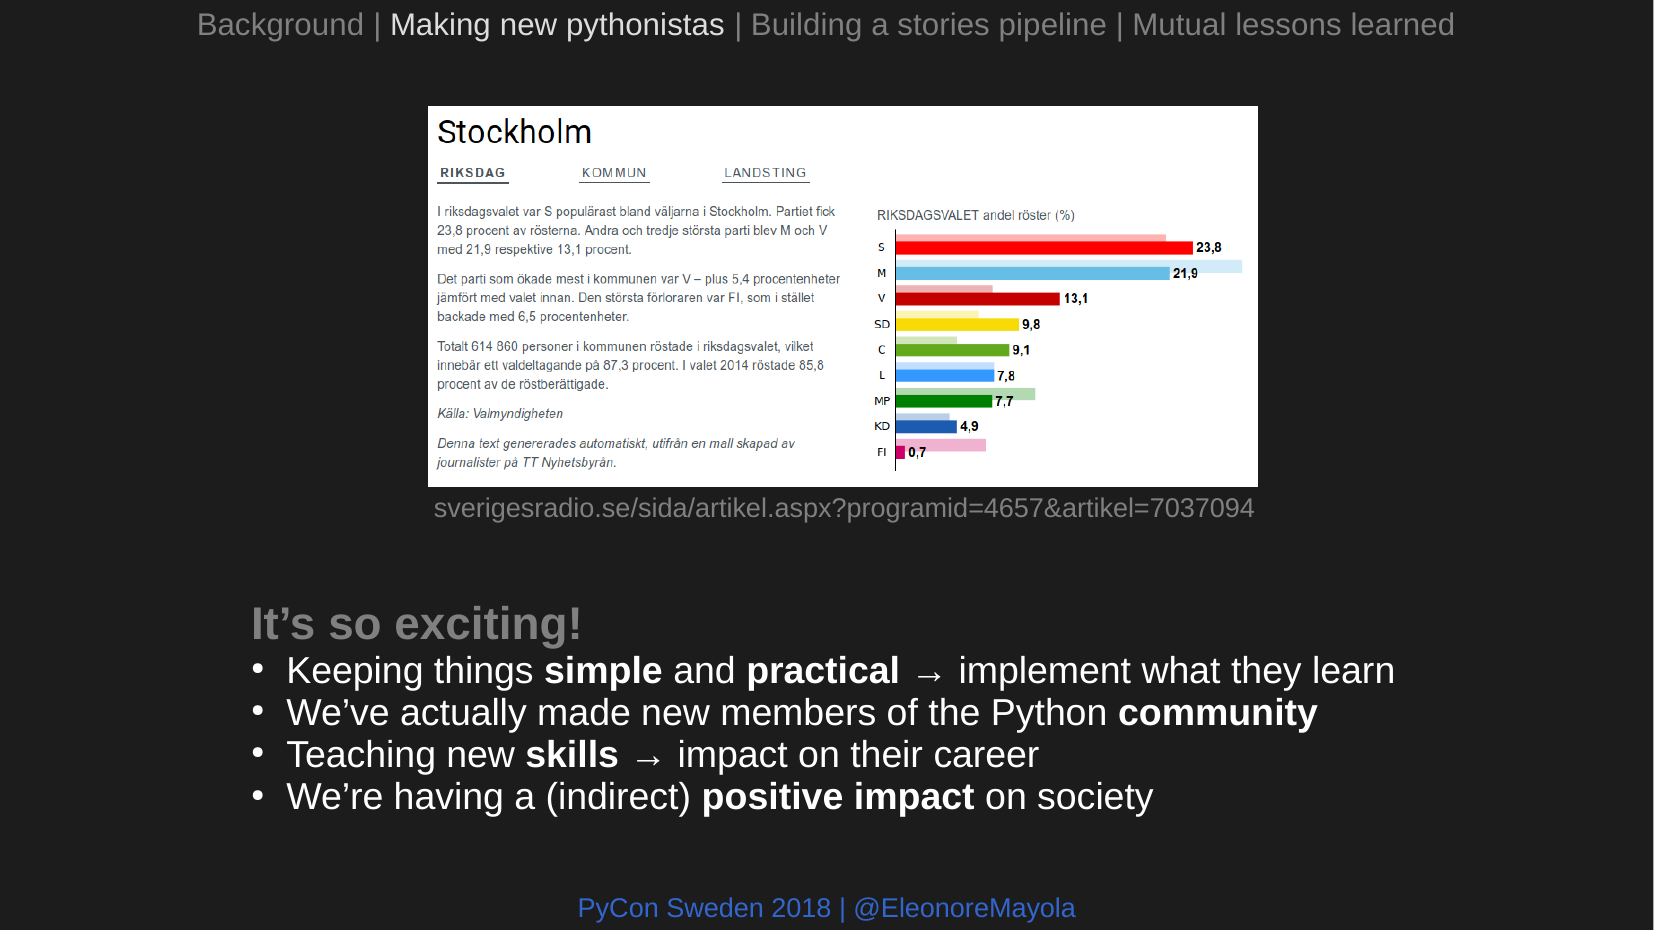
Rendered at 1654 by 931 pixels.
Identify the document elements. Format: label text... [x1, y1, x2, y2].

text_box It’s so exciting! Keeping things simple and practical → implement what they learn We’ve actually made new members of the Python community Teaching new skills → impact on their career We’re having a (indirect) positive impact on society [236, 590, 1430, 833]
text_box PyCon Sweden 2018 | @EleonoreMayola [460, 885, 1193, 931]
text_box sverigesradio.se/sida/artikel.aspx?programid=4657&artikel=7037094 [419, 485, 1282, 531]
text_box Background | Making new pythonistas | Building a stories pipeline | Mutual lessons learned [0, 0, 1654, 57]
picture [428, 106, 1258, 485]
